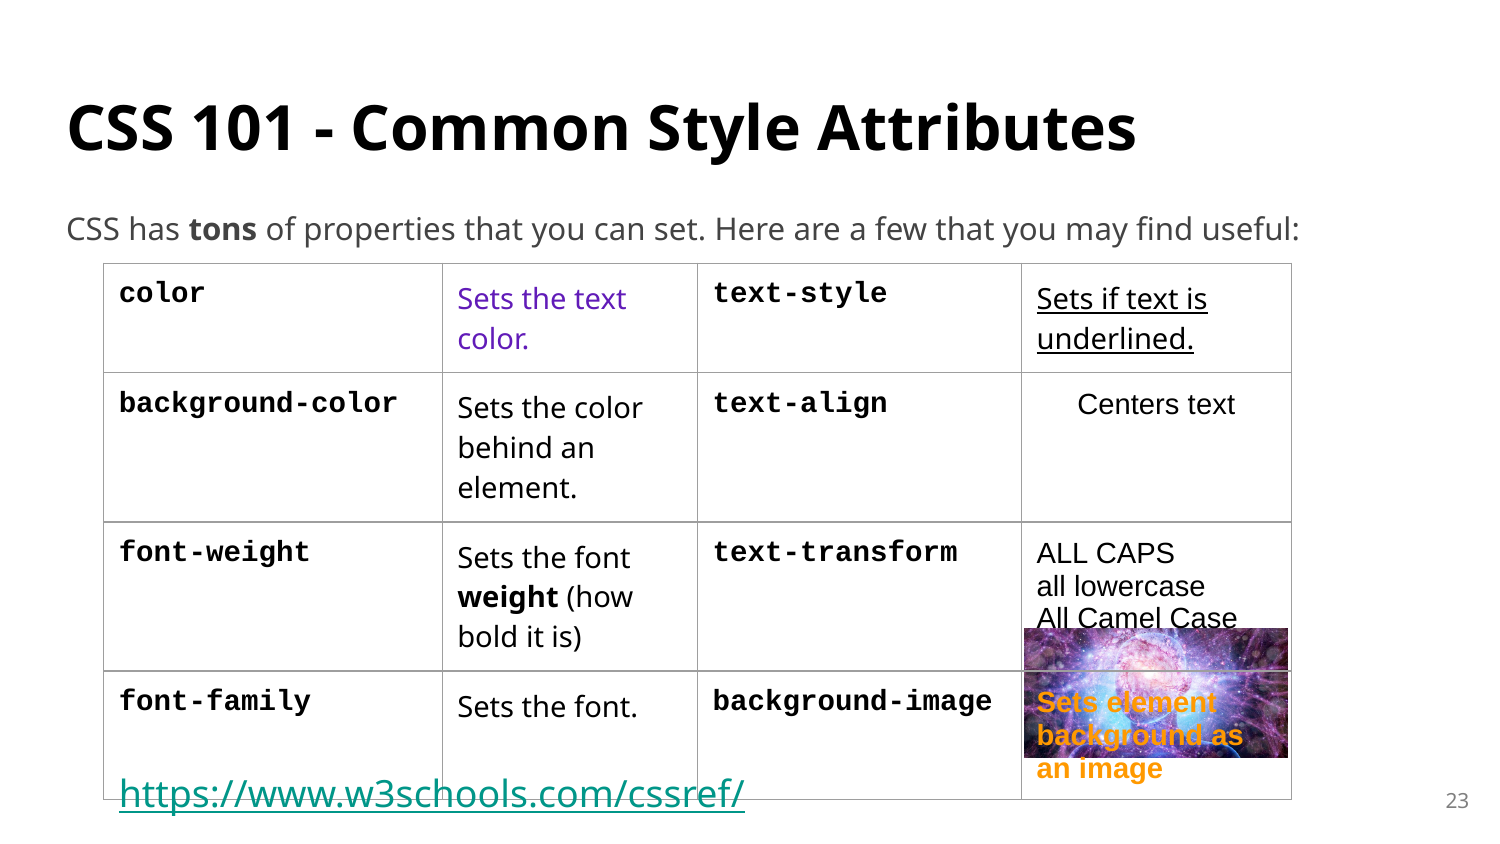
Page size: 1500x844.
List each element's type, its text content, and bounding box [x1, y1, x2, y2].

table_cell text-transform [698, 523, 1021, 670]
table_cell Centers text [1022, 373, 1291, 521]
list CSS has tons of properties that you can set. Here are a few that you may find useful: [51, 189, 1449, 258]
table_cell Sets the font weight (how bold it is) [443, 523, 697, 670]
slide_number <number> [1394, 769, 1484, 834]
table_header Sets the text color. [443, 264, 697, 372]
table_header color [104, 264, 442, 372]
title CSS 101 - Common Style Attributes [51, 72, 1449, 176]
table_cell font-weight [104, 523, 442, 670]
table_cell font-family [104, 672, 442, 747]
table_cell background-color [104, 373, 442, 521]
table_cell Sets the color behind an element. [443, 373, 697, 521]
table_header text-style [698, 264, 1021, 372]
table_cell Sets the font. [443, 672, 697, 747]
table_header Sets if text is underlined. [1022, 264, 1291, 372]
text_box https://www.w3schools.com/cssref/ [103, 747, 897, 834]
table_cell text-align [698, 373, 1021, 521]
table_cell background-image [698, 672, 1021, 799]
table_cell Sets element background as an image [1022, 672, 1291, 799]
table_cell ALL CAPS all lowercase All Camel Case [1022, 523, 1291, 670]
